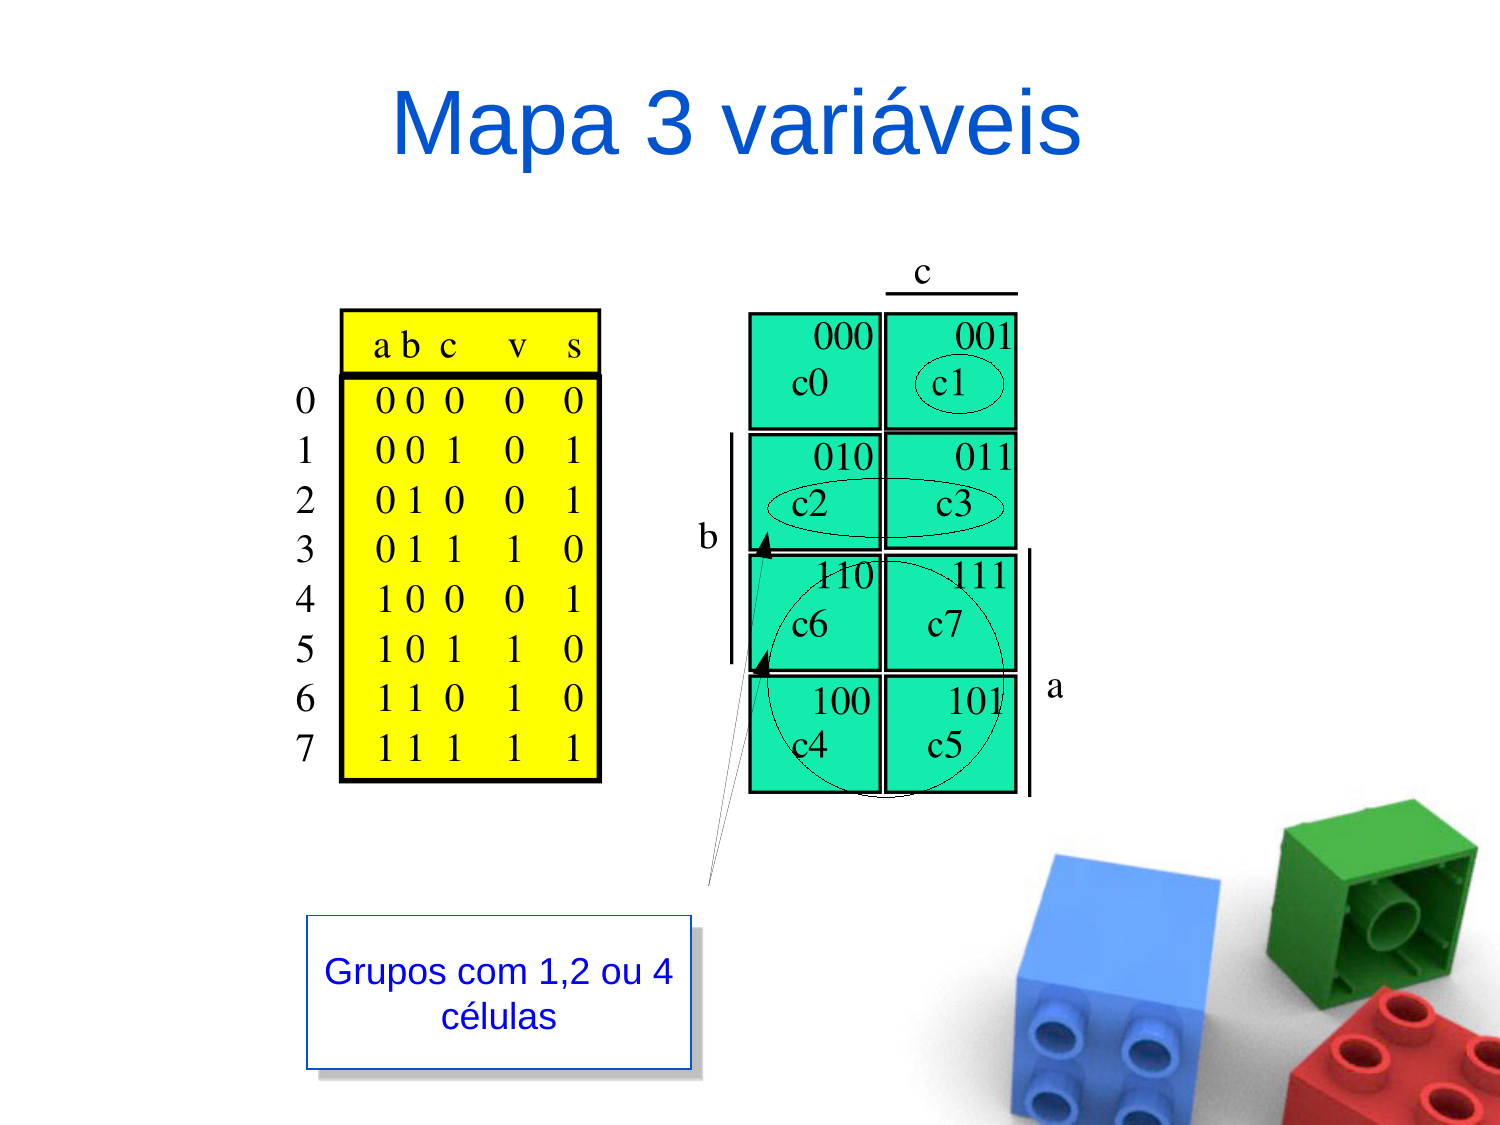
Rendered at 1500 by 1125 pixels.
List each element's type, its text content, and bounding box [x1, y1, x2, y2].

text_box Grupos com 1,2 ou 4 células [307, 915, 691, 1069]
picture [249, 187, 1500, 1125]
title Mapa 3 variáveis [112, 0, 1388, 248]
